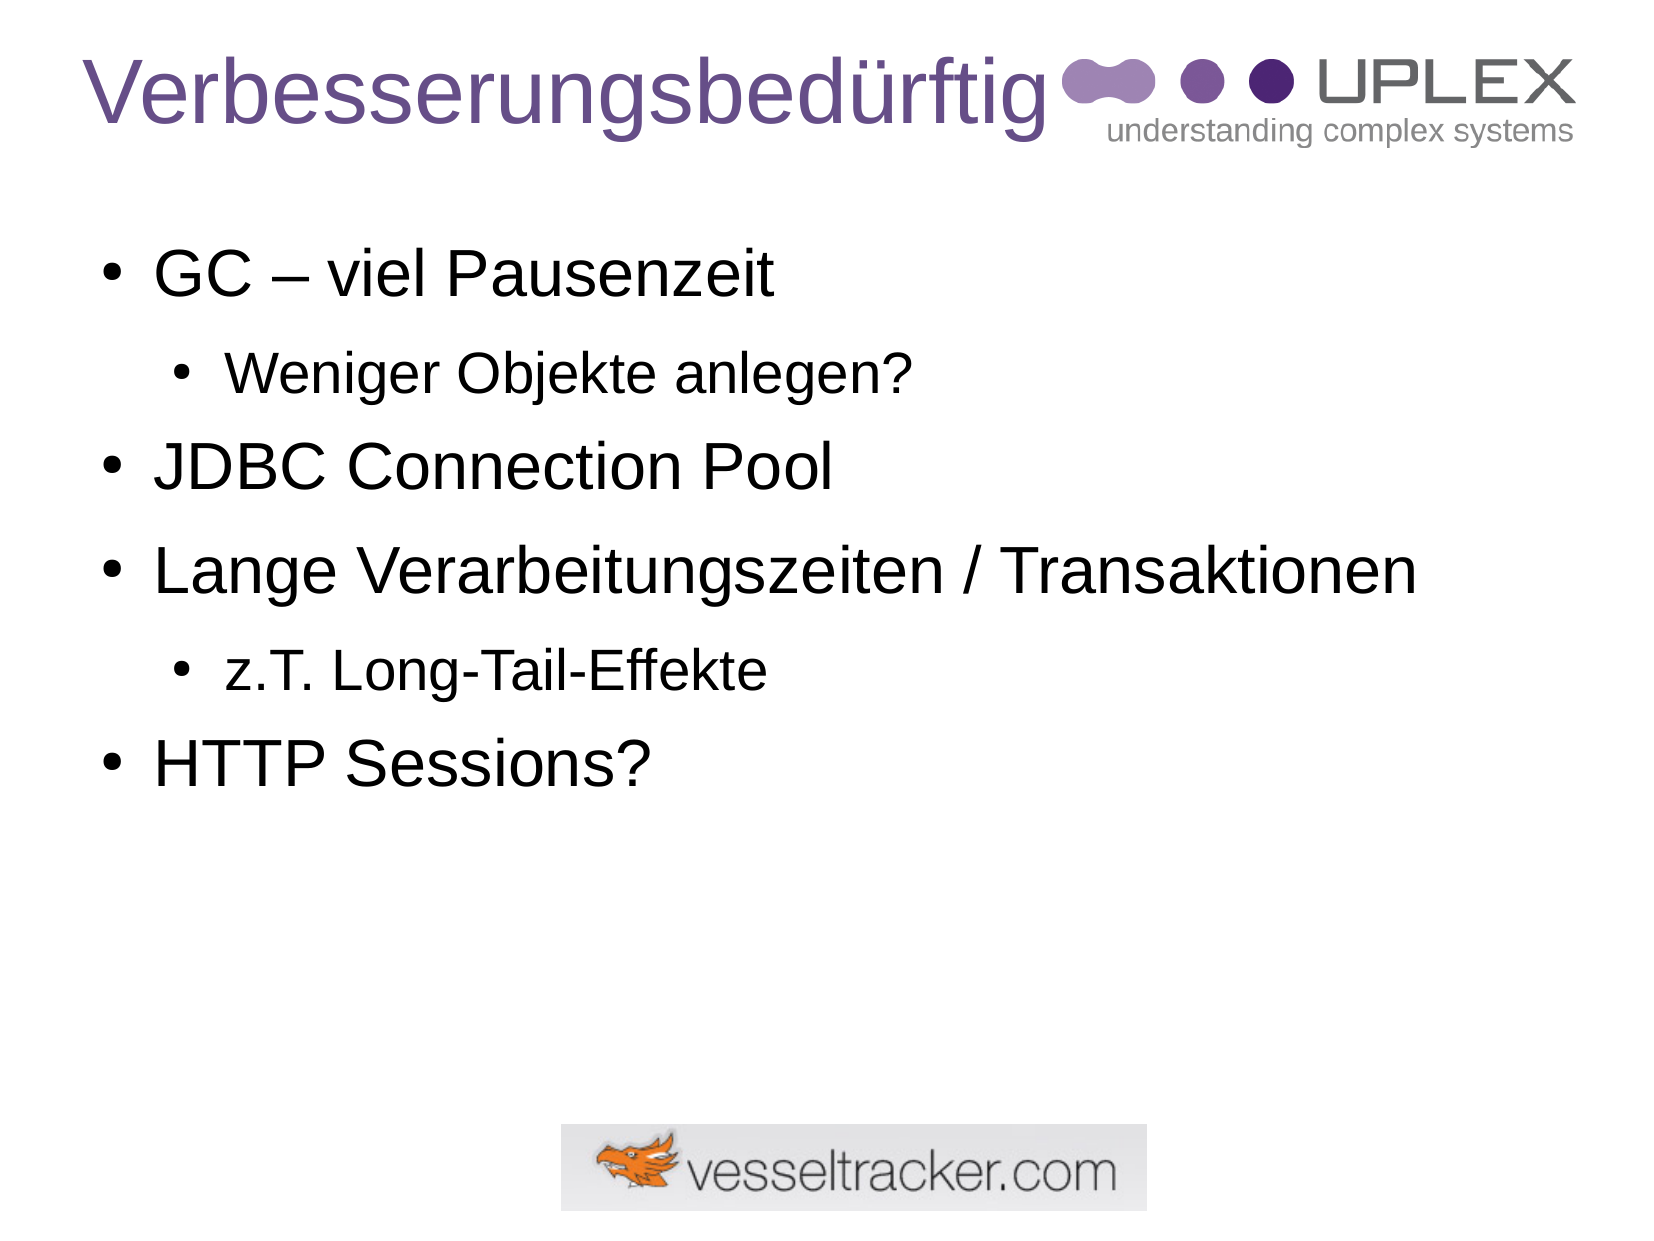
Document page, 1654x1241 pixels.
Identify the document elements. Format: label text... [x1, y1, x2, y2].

list GC – viel Pausenzeit Weniger Objekte anlegen? JDBC Connection Pool Lange Verarbeitungszeiten / Transaktionen z.T. Long-Tail-Effekte HTTP Sessions? [82, 236, 1571, 1094]
picture [1062, 59, 1576, 148]
title Verbesserungsbedürftig [82, 40, 1063, 143]
picture [561, 1124, 1147, 1211]
